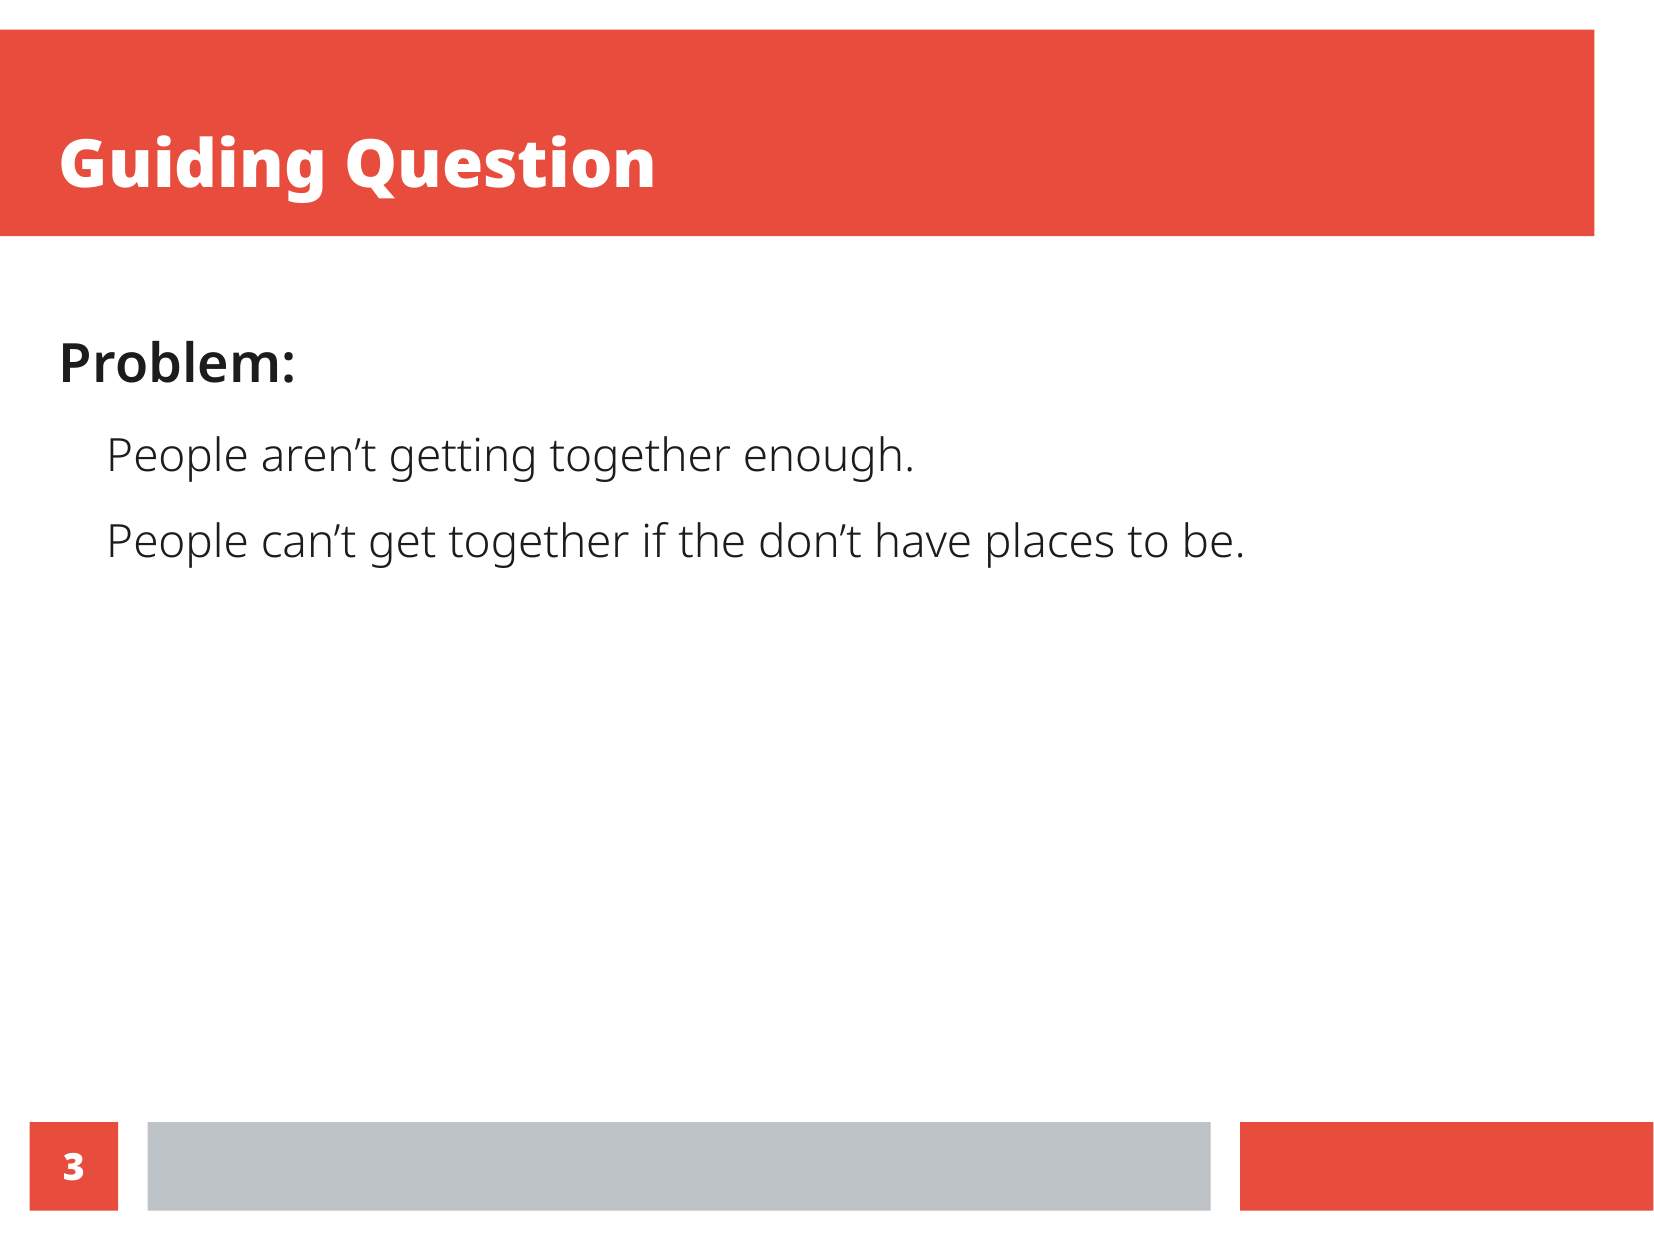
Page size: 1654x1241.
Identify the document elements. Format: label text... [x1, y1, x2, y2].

list Problem: People aren’t getting together enough. People can’t get together if the don’t have places to be. [59, 324, 1565, 1093]
title Guiding Question [59, 59, 1595, 207]
